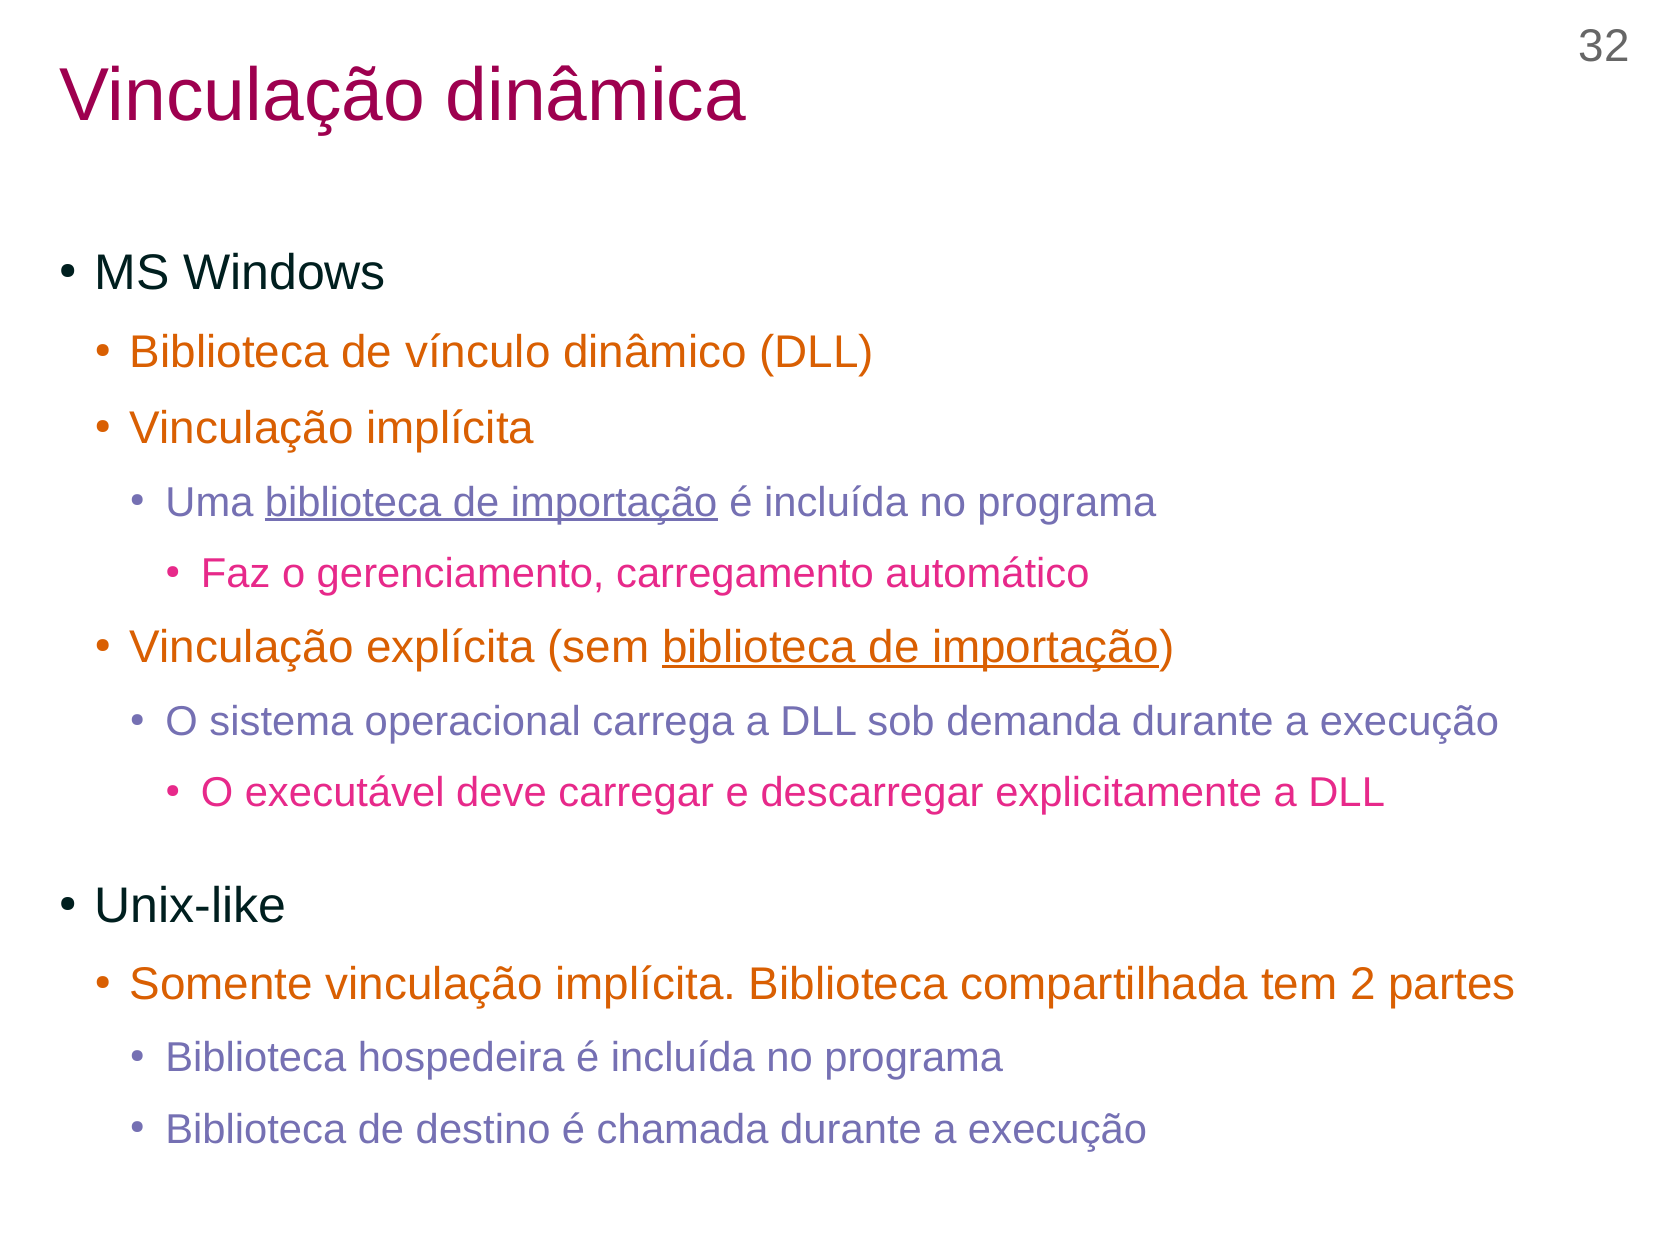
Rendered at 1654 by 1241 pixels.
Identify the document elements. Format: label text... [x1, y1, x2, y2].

title Vinculação dinâmica [59, 29, 1595, 148]
list MS Windows Biblioteca de vínculo dinâmico (DLL) Vinculação implícita Uma biblioteca de importação é incluída no programa Faz o gerenciamento, carregamento automático Vinculação explícita (sem biblioteca de importação) O sistema operacional carrega a DLL sob demanda durante a execução O executável deve carregar e descarregar explicitamente a DLL Unix-like Somente vinculação implícita. Biblioteca compartilhada tem 2 partes Biblioteca hospedeira é incluída no programa Biblioteca de destino é chamada durante a execução [59, 236, 1595, 1211]
